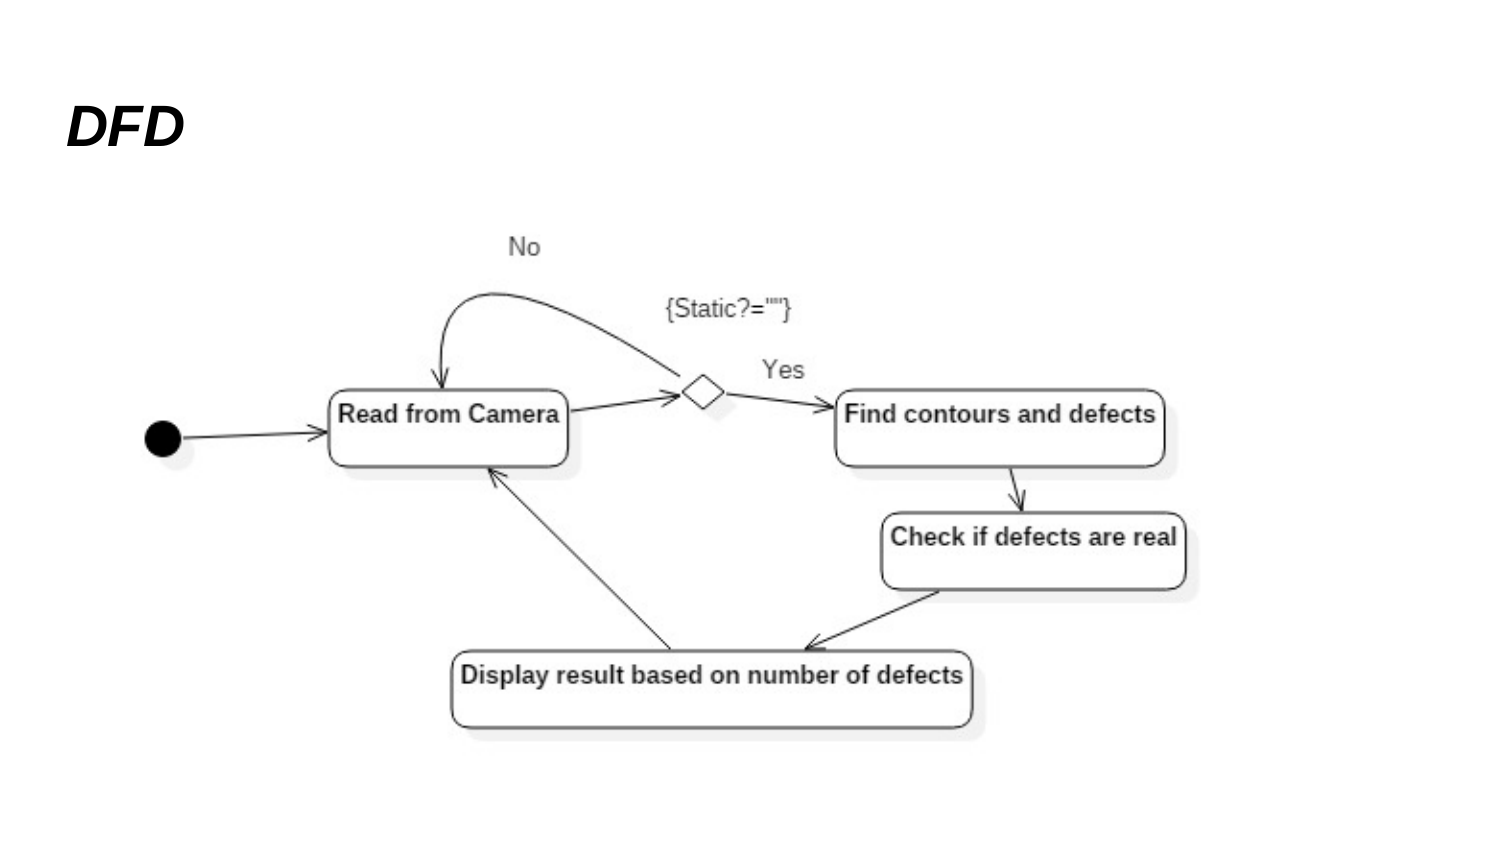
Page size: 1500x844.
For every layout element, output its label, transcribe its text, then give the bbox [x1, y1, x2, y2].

title DFD [51, 72, 1449, 167]
picture [126, 187, 1262, 805]
